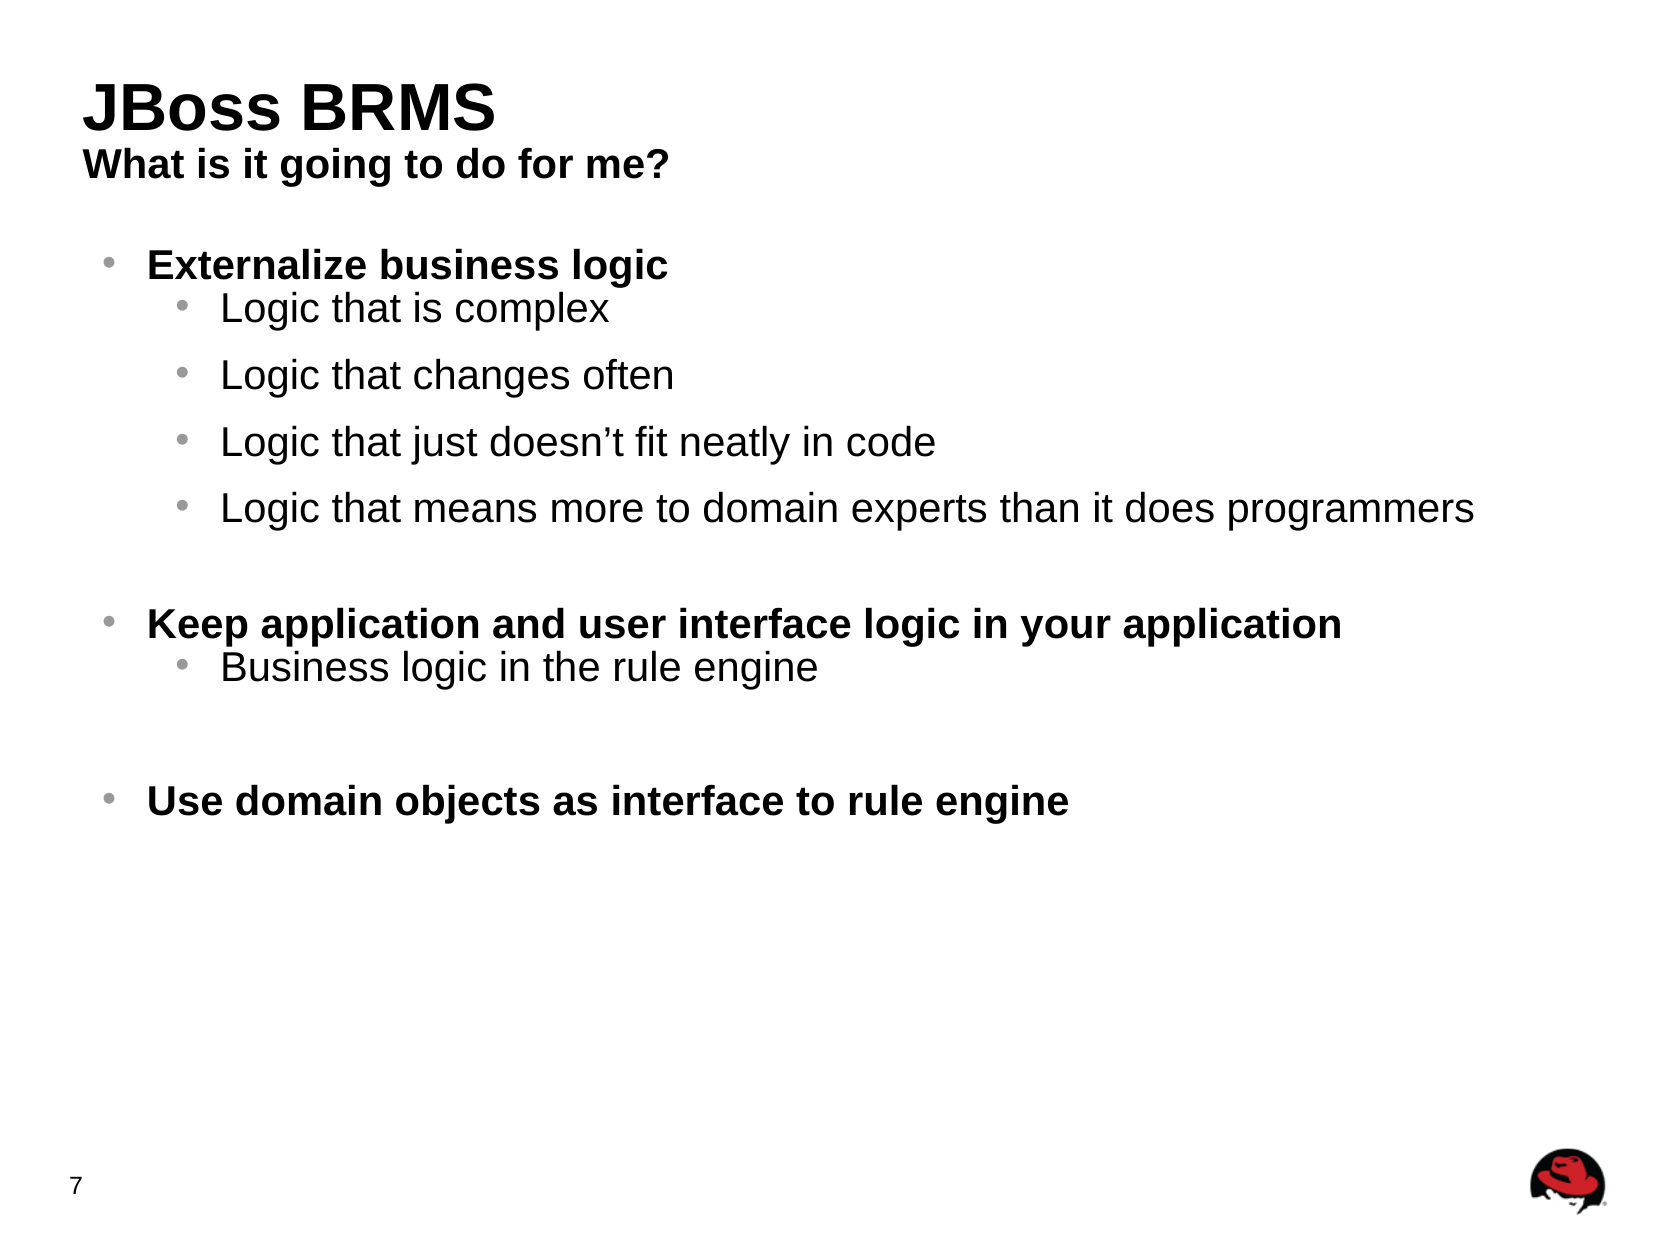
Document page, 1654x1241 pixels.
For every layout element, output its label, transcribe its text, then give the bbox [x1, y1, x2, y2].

list Externalize business logic Logic that is complex Logic that changes often Logic that just doesn’t fit neatly in code Logic that means more to domain experts than it does programmers Keep application and user interface logic in your application Business logic in the rule engine Use domain objects as interface to rule engine [86, 244, 1575, 1024]
picture [1529, 1146, 1613, 1224]
title JBoss BRMS What is it going to do for me? [82, 44, 1571, 218]
